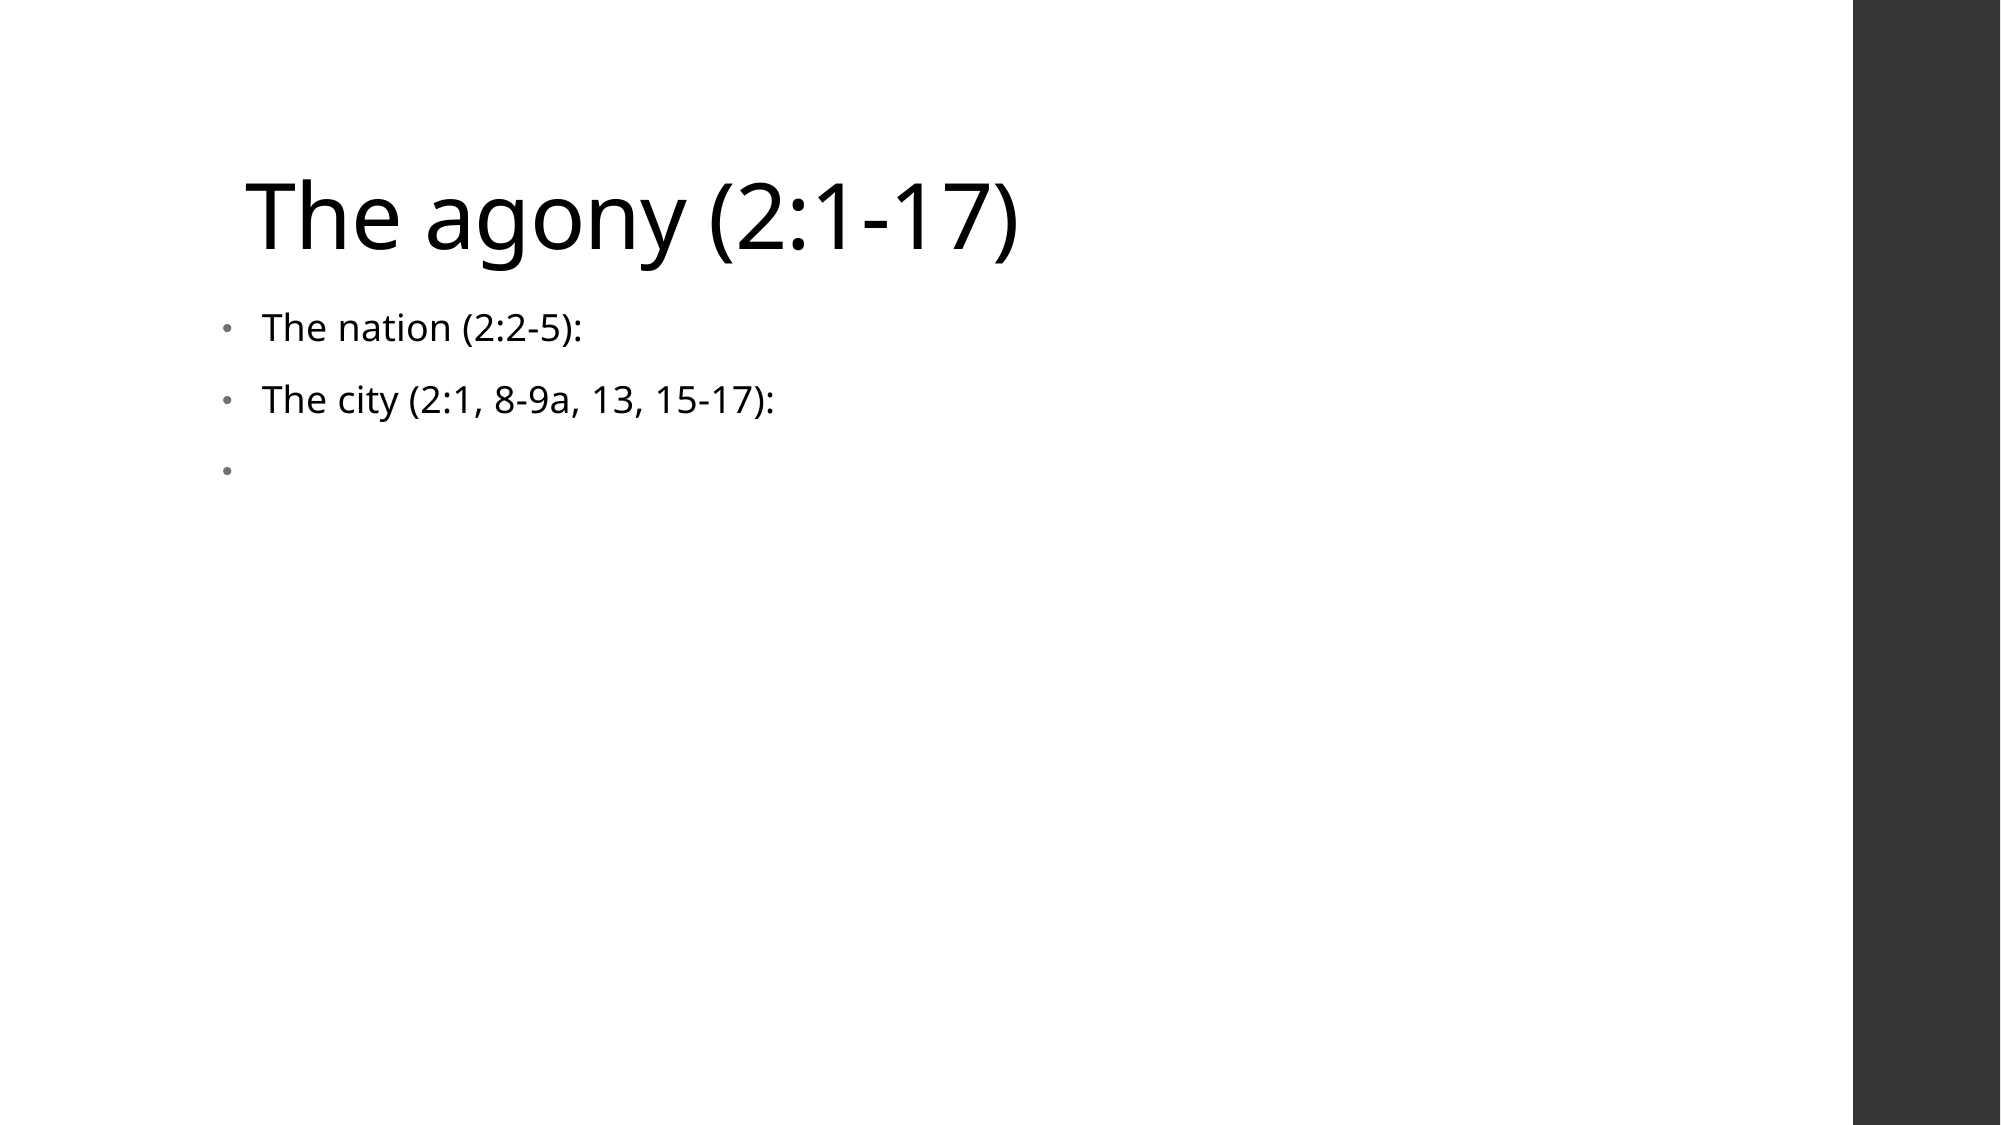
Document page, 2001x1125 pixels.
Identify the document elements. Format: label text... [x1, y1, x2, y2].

list The nation (2:2-5): The city (2:1, 8-9a, 13, 15-17): [206, 299, 1617, 1014]
title The agony (2:1-17) [206, 60, 1797, 278]
